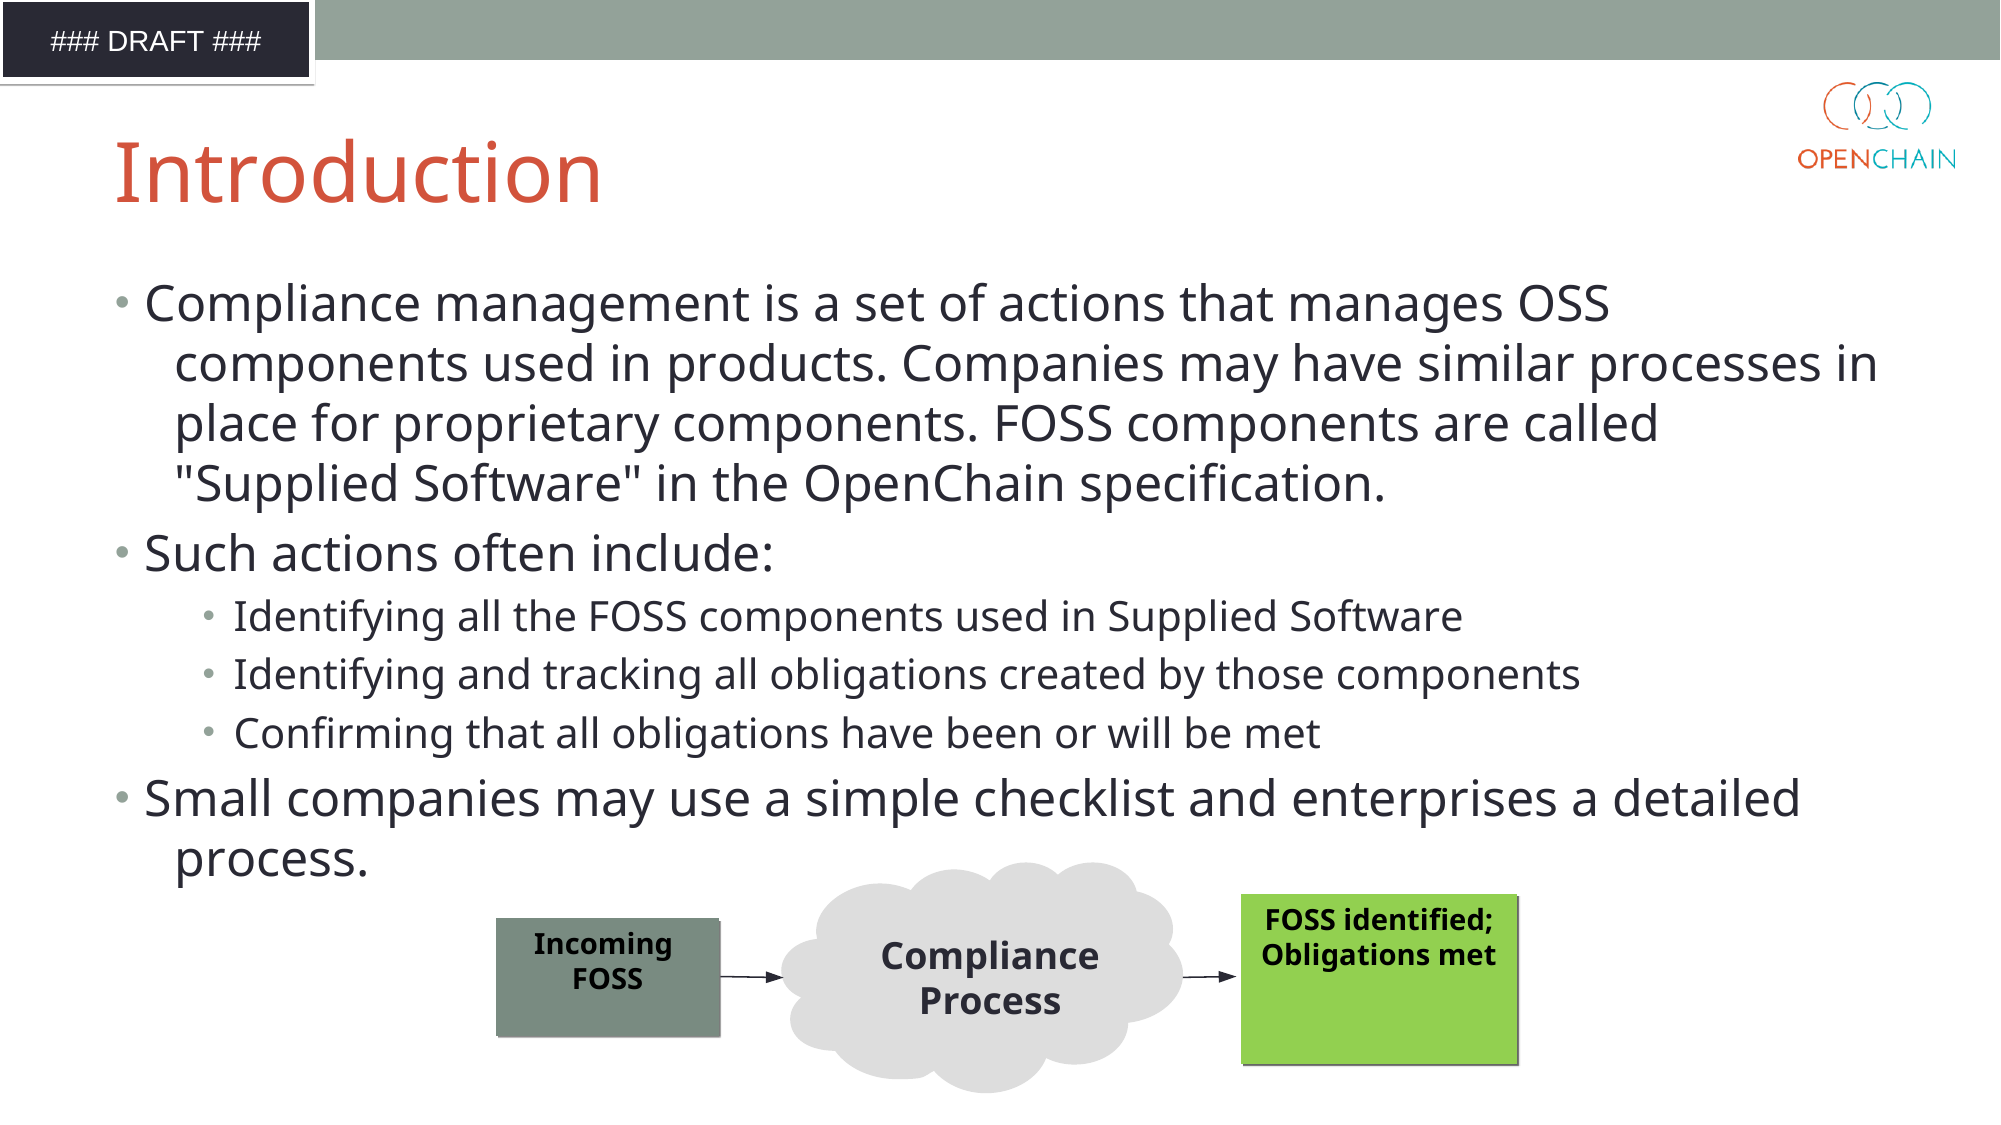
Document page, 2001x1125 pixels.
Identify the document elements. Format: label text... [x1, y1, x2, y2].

title Introduction [99, 87, 1900, 251]
text_box Compliance Process [865, 917, 1116, 1038]
text_box Incoming FOSS [495, 918, 720, 1037]
list Compliance management is a set of actions that manages OSS components used in products. Companies may have similar processes in place for proprietary components. FOSS components are called "Supplied Software" in the OpenChain specification. Such actions often include: Identifying all the FOSS components used in Supplied Software Identifying and tracking all obligations created by those components Confirming that all obligations have been or will be met Small companies may use a simple checklist and enterprises a detailed process. [99, 263, 1900, 1064]
text_box FOSS identified; Obligations met [1241, 894, 1517, 1064]
text_box [781, 862, 1184, 1094]
